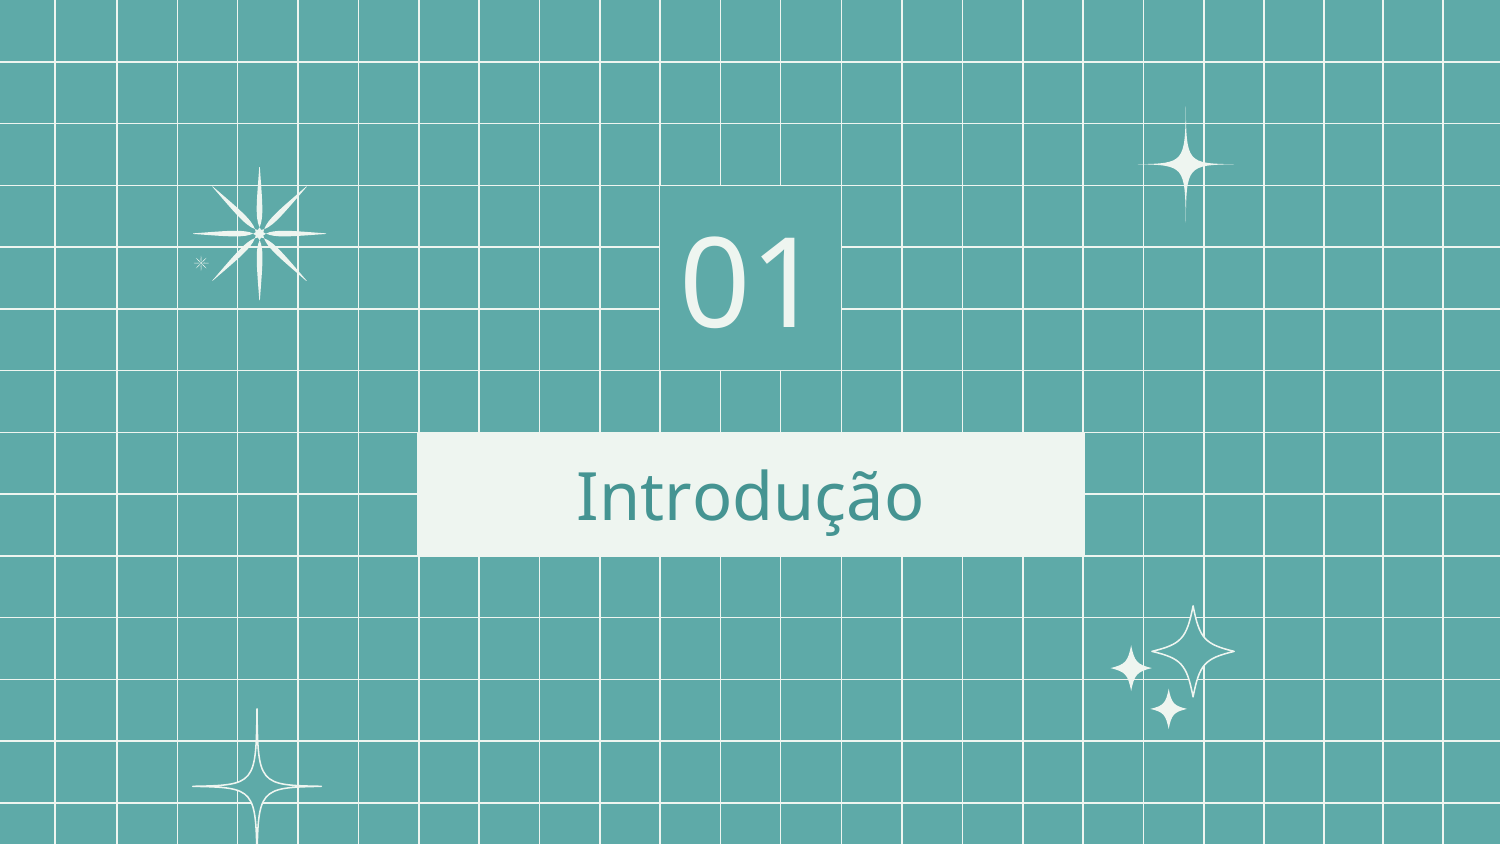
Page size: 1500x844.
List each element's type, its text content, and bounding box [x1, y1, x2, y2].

text_box [193, 255, 209, 271]
title 01 [659, 185, 842, 371]
text_box [1137, 106, 1235, 223]
text_box [1110, 645, 1152, 692]
text_box [1151, 605, 1235, 697]
title Introdução [417, 432, 1085, 557]
text_box [193, 167, 327, 301]
text_box [1150, 688, 1188, 730]
